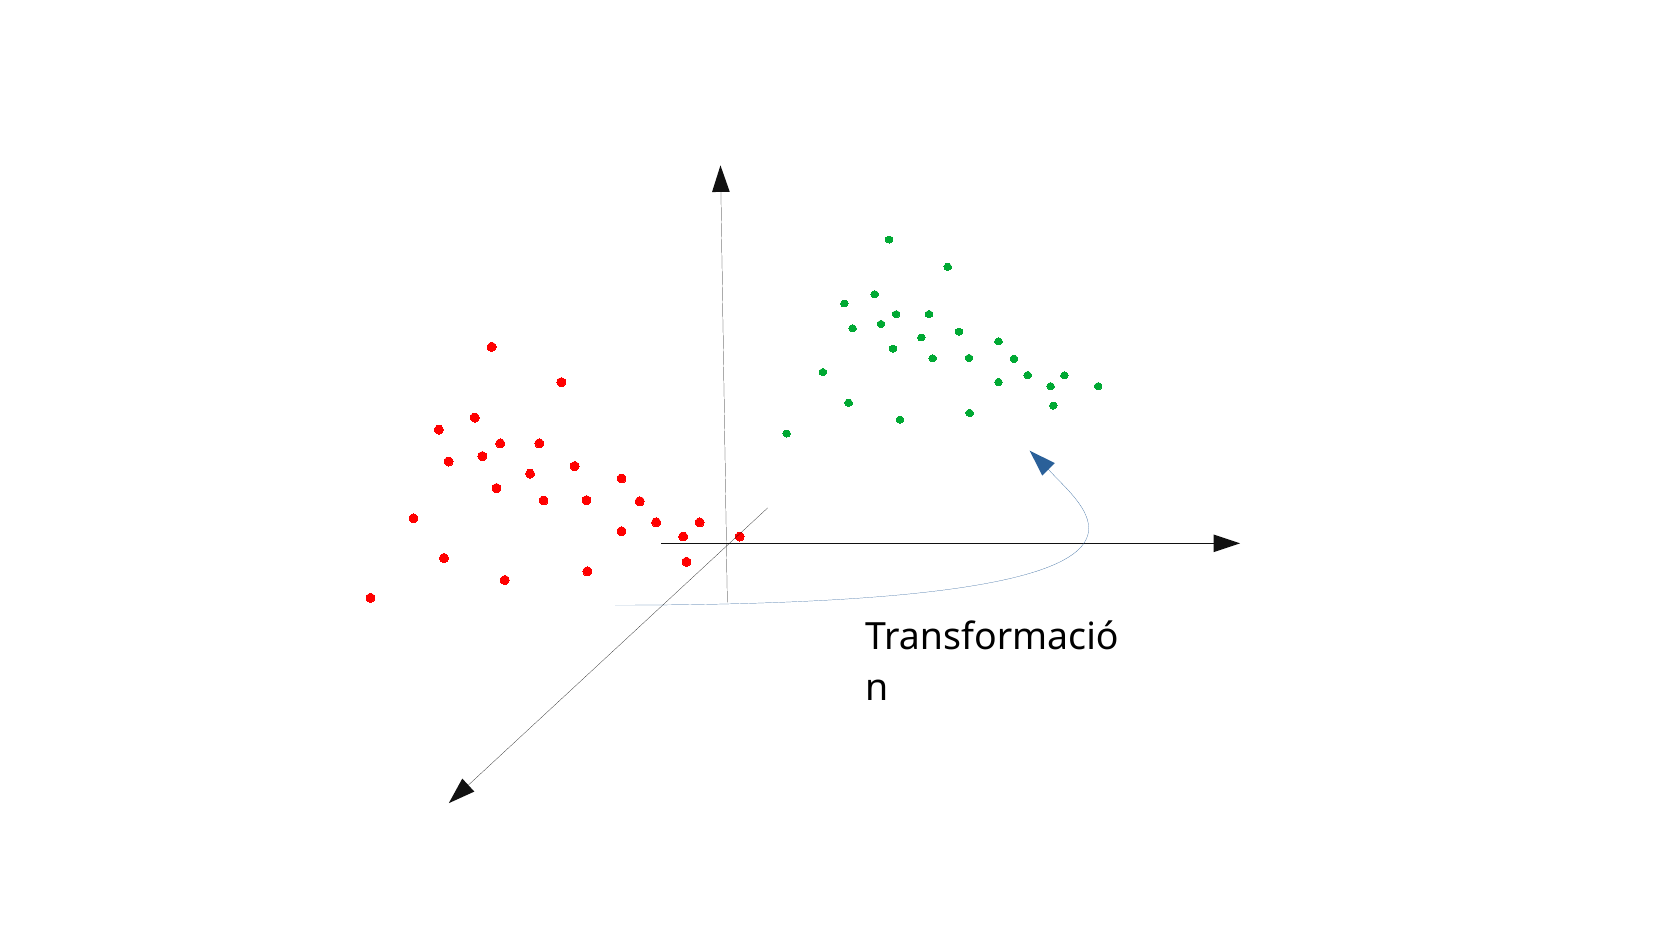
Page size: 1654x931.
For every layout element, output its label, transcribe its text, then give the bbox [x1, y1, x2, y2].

text_box [556, 377, 566, 387]
text_box [539, 496, 548, 505]
text_box [678, 532, 688, 541]
text_box [617, 526, 626, 536]
text_box [965, 354, 973, 362]
text_box [892, 310, 900, 318]
text_box [943, 263, 952, 271]
text_box [870, 290, 879, 298]
text_box [635, 496, 645, 506]
text_box [500, 575, 510, 585]
text_box [885, 236, 893, 244]
text_box [366, 593, 375, 603]
text_box [1023, 371, 1032, 379]
text_box [848, 324, 857, 332]
text_box [782, 430, 791, 438]
text_box [409, 513, 418, 523]
text_box [1046, 382, 1055, 390]
text_box [896, 416, 904, 424]
text_box [695, 517, 705, 527]
text_box [439, 553, 449, 563]
text_box [877, 320, 885, 328]
text_box [1060, 371, 1069, 379]
text_box [582, 566, 592, 576]
text_box [994, 337, 1003, 345]
text_box [840, 300, 849, 307]
text_box [1010, 355, 1018, 363]
text_box [682, 557, 691, 567]
text_box [492, 483, 501, 493]
text_box [925, 310, 933, 318]
text_box [994, 378, 1003, 386]
text_box [736, 532, 745, 542]
text_box [955, 328, 963, 336]
text_box [917, 334, 926, 341]
text_box [844, 399, 853, 407]
text_box [819, 368, 827, 376]
text_box [477, 451, 487, 461]
text_box [487, 342, 497, 352]
text_box [534, 438, 544, 448]
text_box [651, 517, 661, 527]
text_box [582, 495, 591, 505]
text_box [617, 474, 626, 483]
text_box [434, 425, 444, 435]
text_box [525, 469, 535, 479]
text_box [965, 409, 974, 417]
text_box [1094, 382, 1102, 390]
text_box Transformación [850, 602, 1146, 671]
text_box [495, 438, 505, 448]
text_box [444, 457, 454, 467]
text_box [928, 354, 937, 362]
text_box [889, 345, 897, 353]
text_box [1049, 402, 1058, 410]
text_box [470, 413, 480, 423]
text_box [570, 461, 580, 471]
